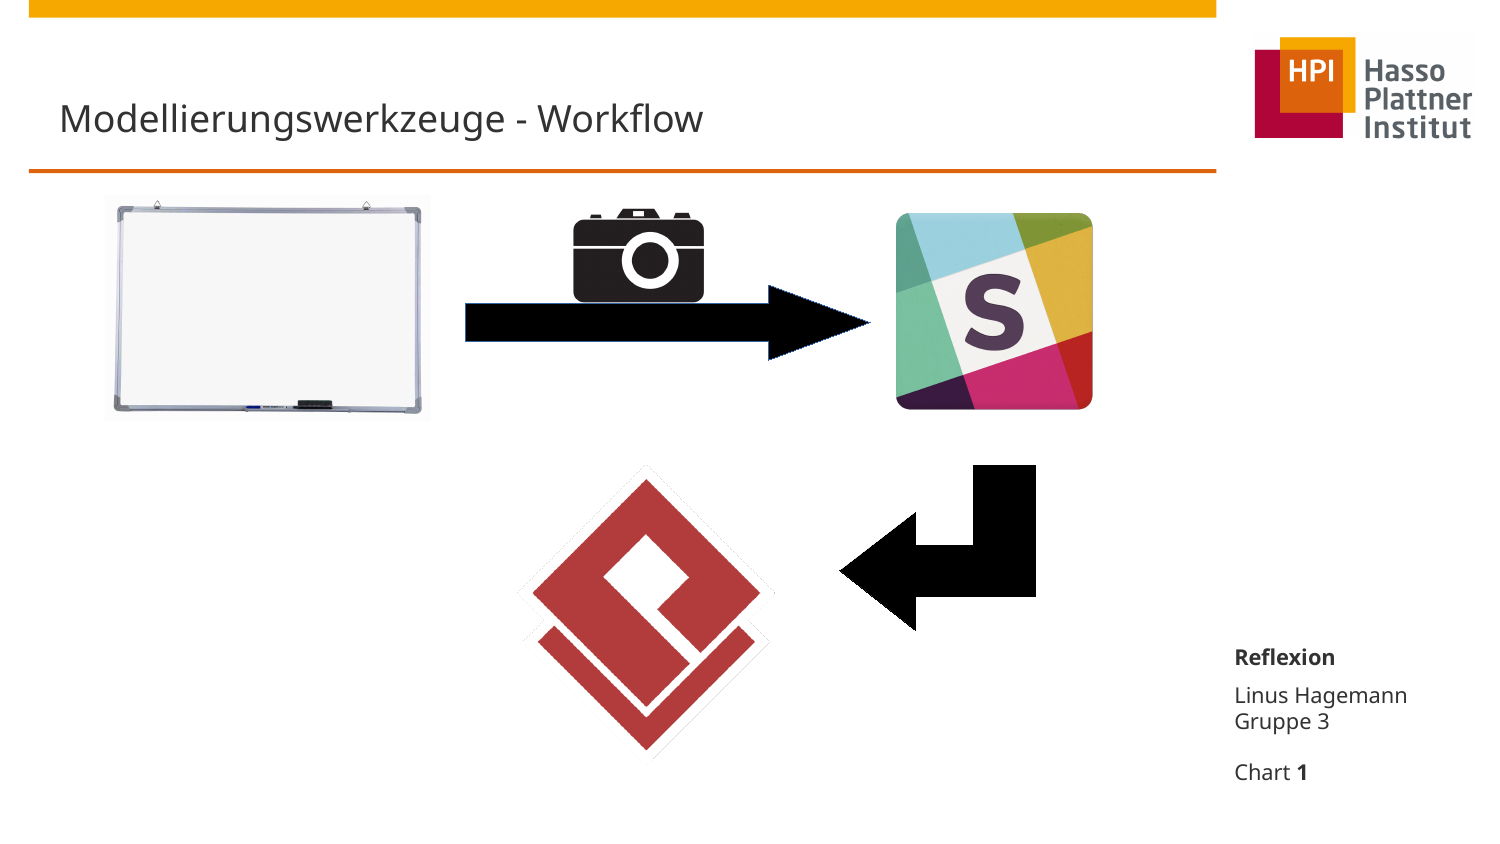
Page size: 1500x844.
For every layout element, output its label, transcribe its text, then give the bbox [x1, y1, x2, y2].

text_box [839, 465, 1036, 631]
title Modellierungswerkzeuge - Workflow [58, 17, 1187, 170]
picture [1252, 33, 1477, 142]
picture [495, 464, 796, 766]
text_box [465, 285, 871, 361]
footer Reflexion [1216, 584, 1471, 670]
slide_number Linus Hagemann Gruppe 3 [1216, 681, 1471, 759]
picture [104, 195, 431, 421]
picture [881, 198, 1107, 424]
picture [560, 198, 717, 303]
